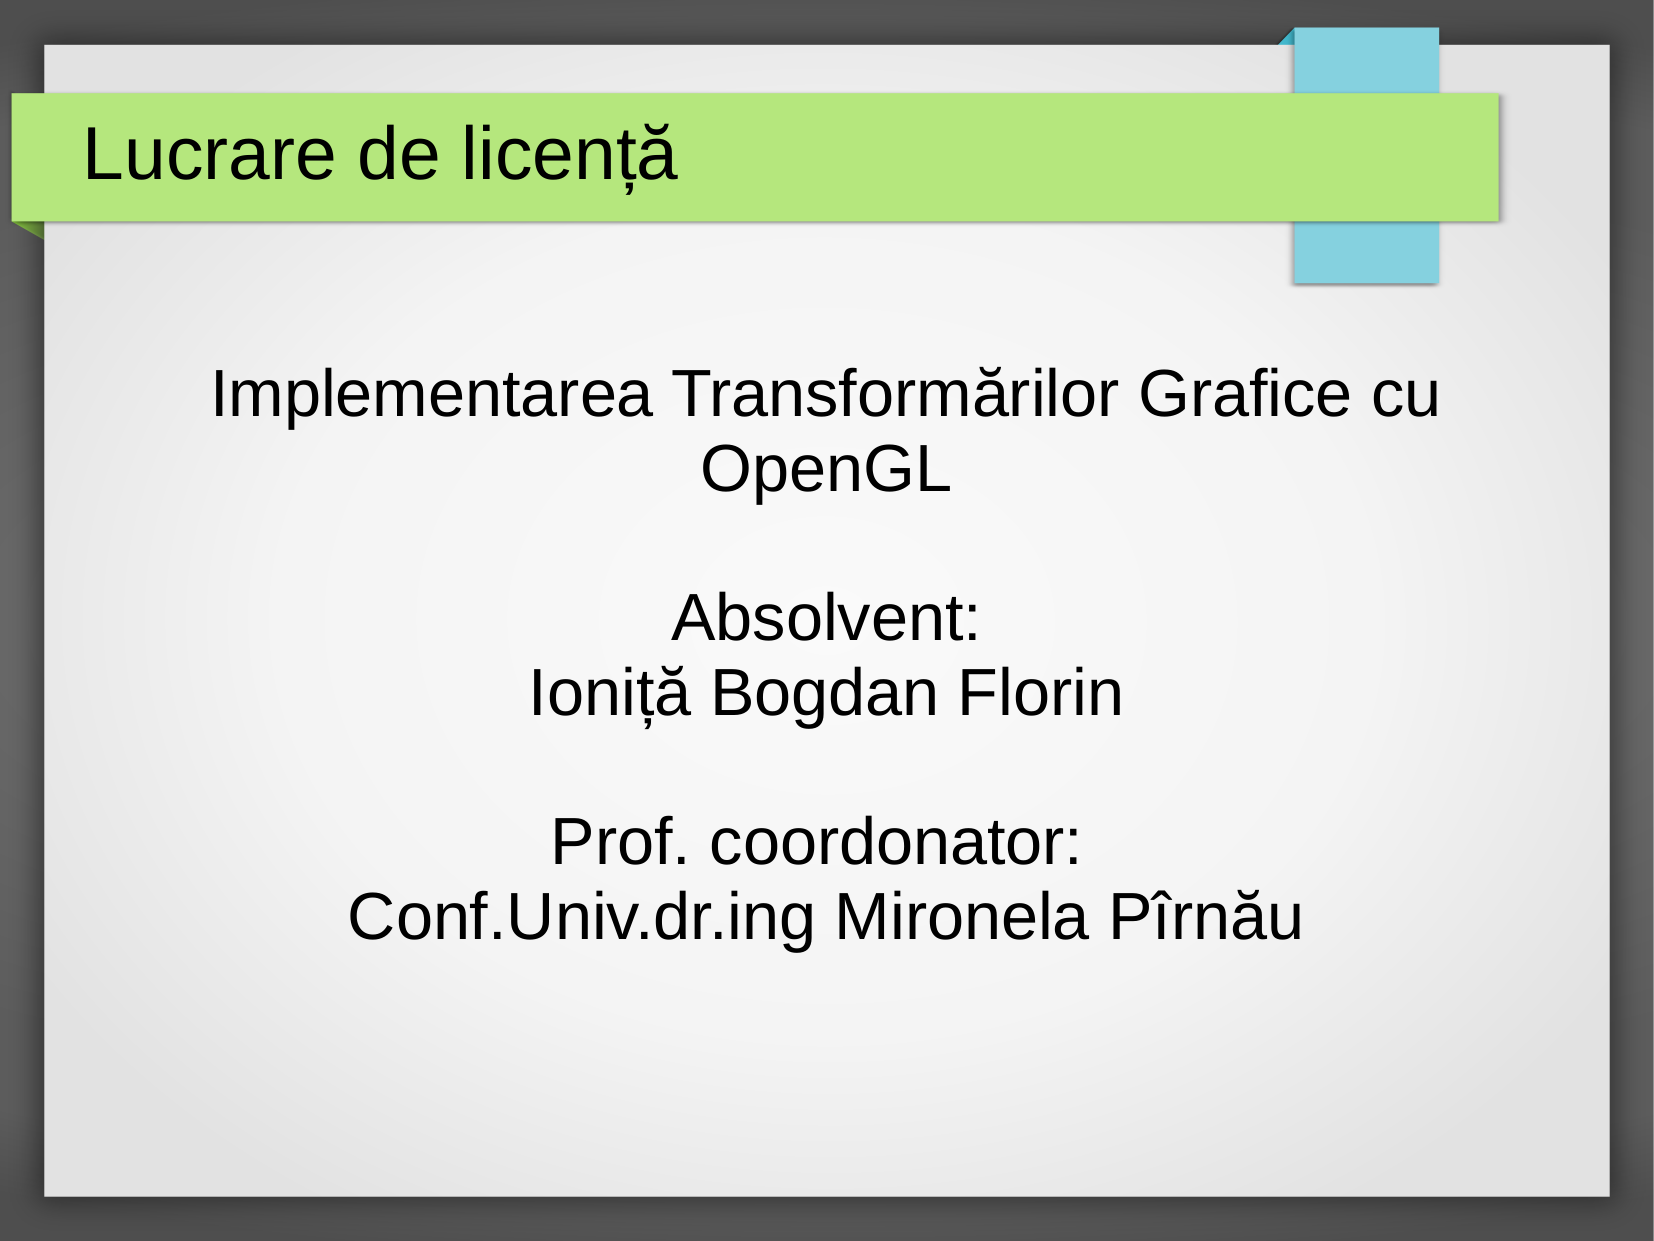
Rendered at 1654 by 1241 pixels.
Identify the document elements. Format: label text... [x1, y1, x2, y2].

title Lucrare de licență [82, 94, 1264, 213]
picture [0, 0, 1654, 1241]
subtitle Implementarea Transformărilor Grafice cu OpenGL Absolvent: Ioniță Bogdan Florin Prof. coordonator: Conf.Univ.dr.ing Mironela Pîrnău [82, 295, 1571, 1015]
